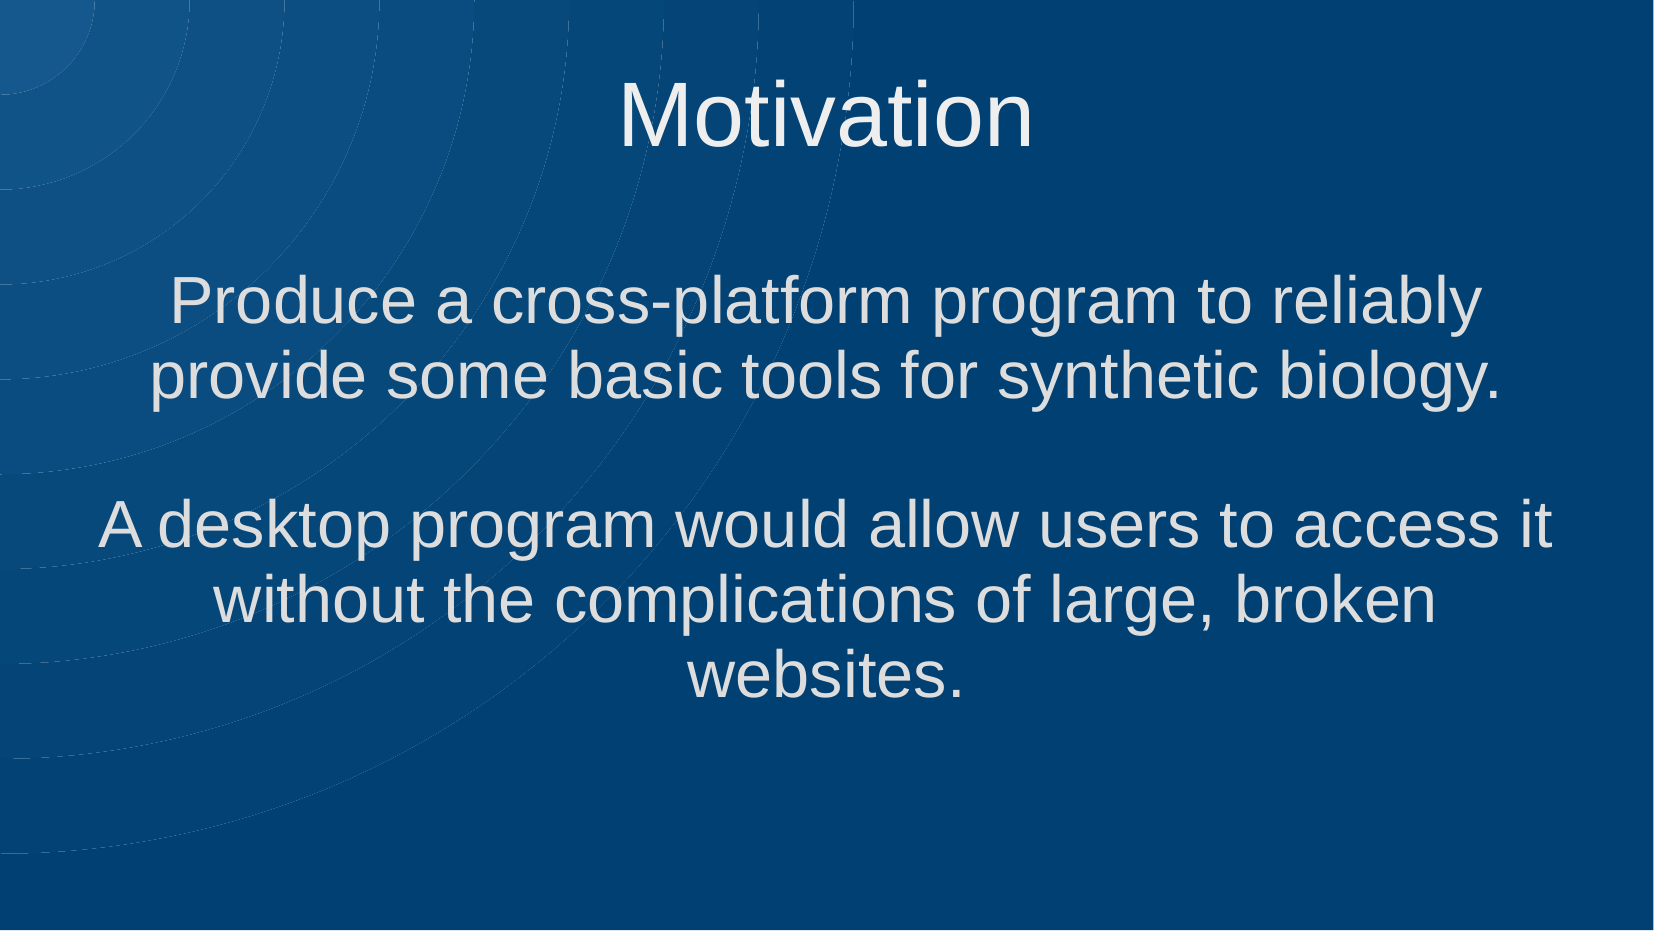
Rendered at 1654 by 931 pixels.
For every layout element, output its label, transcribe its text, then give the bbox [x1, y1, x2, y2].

title Motivation [82, 37, 1571, 193]
subtitle Produce a cross-platform program to reliably provide some basic tools for synthetic biology. A desktop program would allow users to access it without the complications of large, broken websites. [82, 217, 1571, 758]
